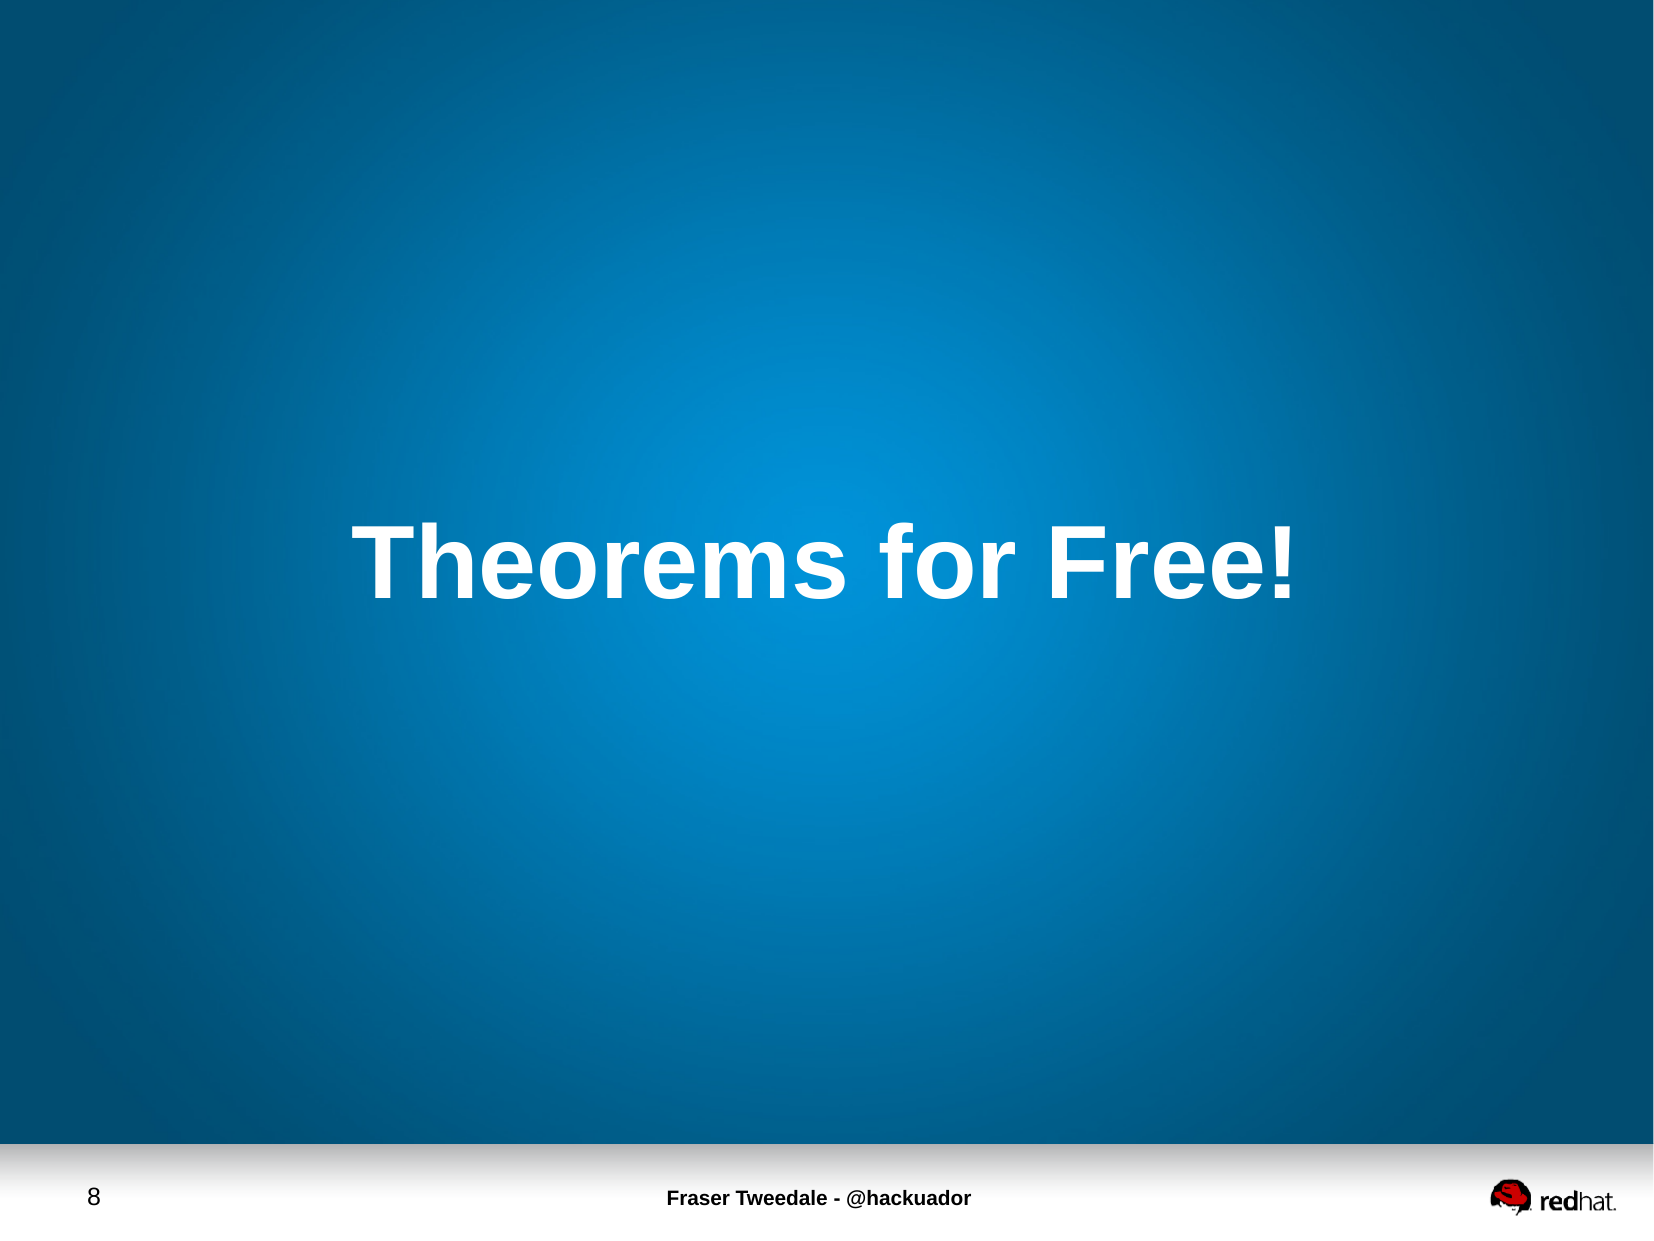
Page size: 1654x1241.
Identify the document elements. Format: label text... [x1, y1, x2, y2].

title Theorems for Free! [82, 262, 1571, 862]
picture [0, 1145, 1654, 1241]
